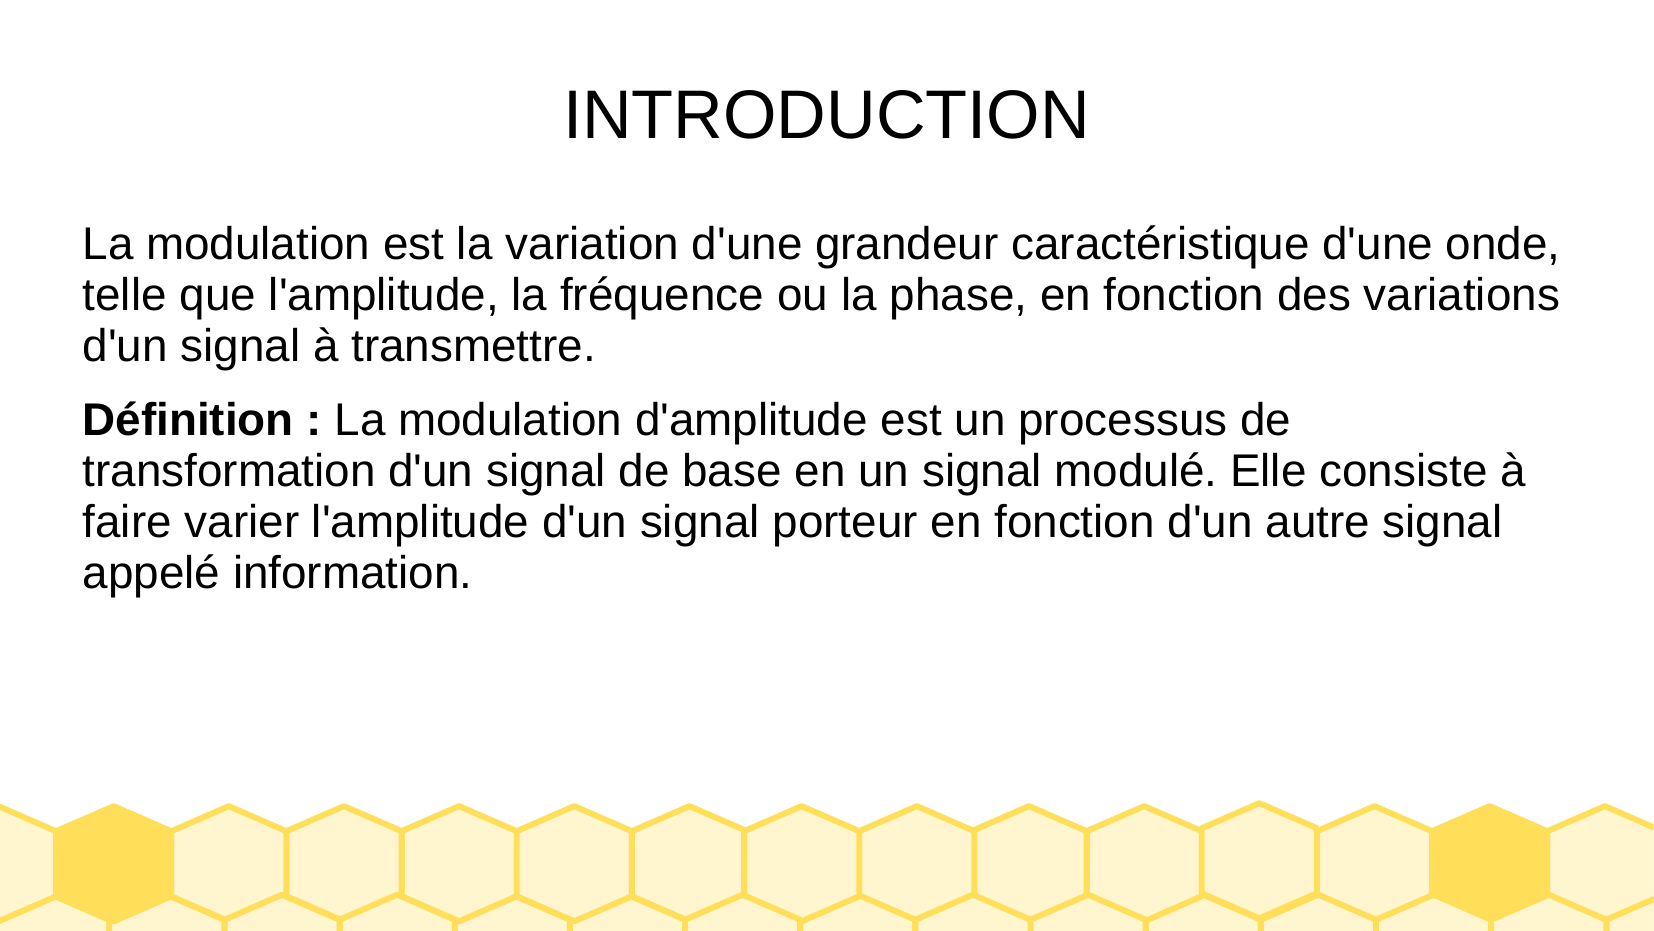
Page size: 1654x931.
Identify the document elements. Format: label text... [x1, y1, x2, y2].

list La modulation est la variation d'une grandeur caractéristique d'une onde, telle que l'amplitude, la fréquence ou la phase, en fonction des variations d'un signal à transmettre. Définition : La modulation d'amplitude est un processus de transformation d'un signal de base en un signal modulé. Elle consiste à faire varier l'amplitude d'un signal porteur en fonction d'un autre signal appelé information. [82, 217, 1571, 758]
title INTRODUCTION [82, 37, 1571, 193]
